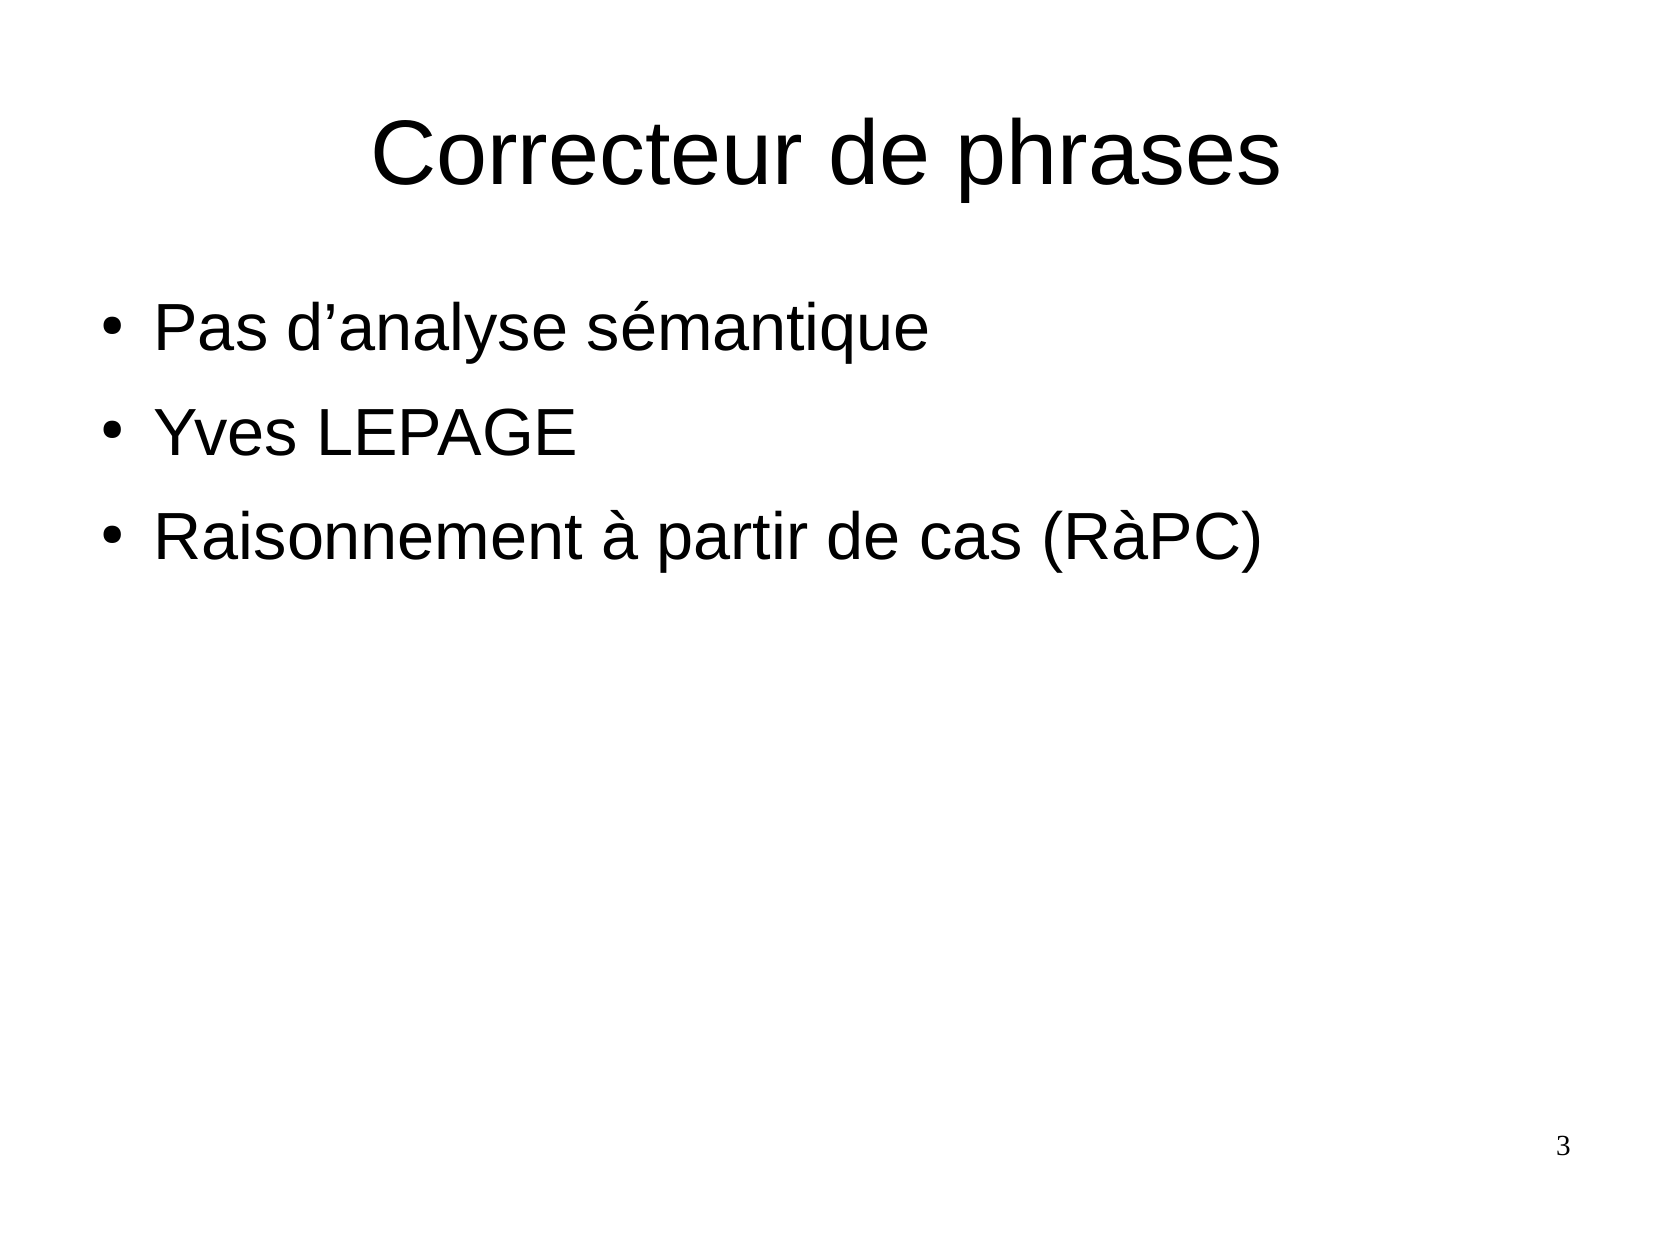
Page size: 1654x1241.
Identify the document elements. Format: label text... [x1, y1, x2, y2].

list Pas d’analyse sémantique Yves LEPAGE Raisonnement à partir de cas (RàPC) [82, 290, 1571, 1010]
title Correcteur de phrases [82, 49, 1571, 257]
